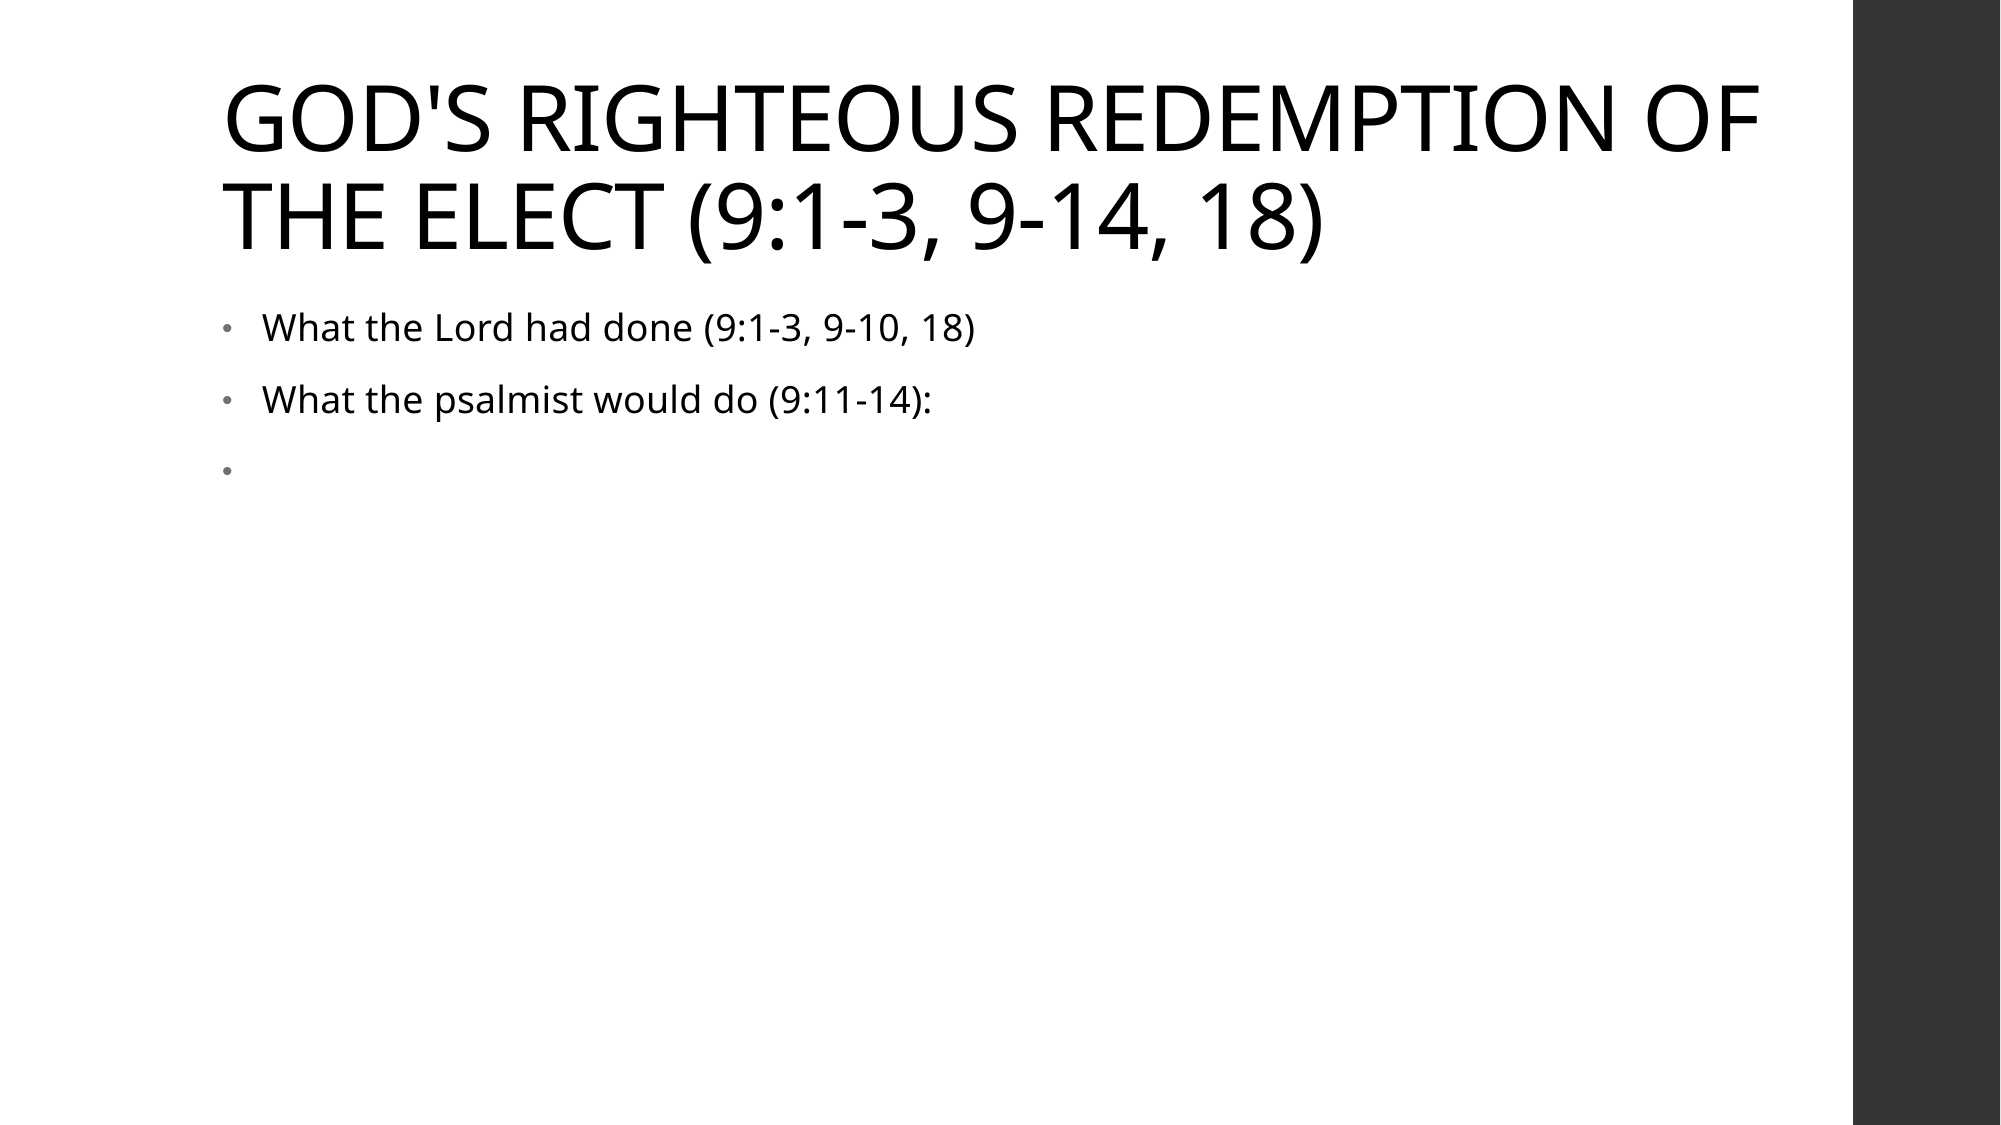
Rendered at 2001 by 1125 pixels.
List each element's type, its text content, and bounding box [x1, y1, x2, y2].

title GOD'S RIGHTEOUS REDEMPTION OF THE ELECT (9:1-3, 9-14, 18) [206, 60, 1797, 278]
list What the Lord had done (9:1-3, 9-10, 18) What the psalmist would do (9:11-14): [206, 299, 1617, 1014]
